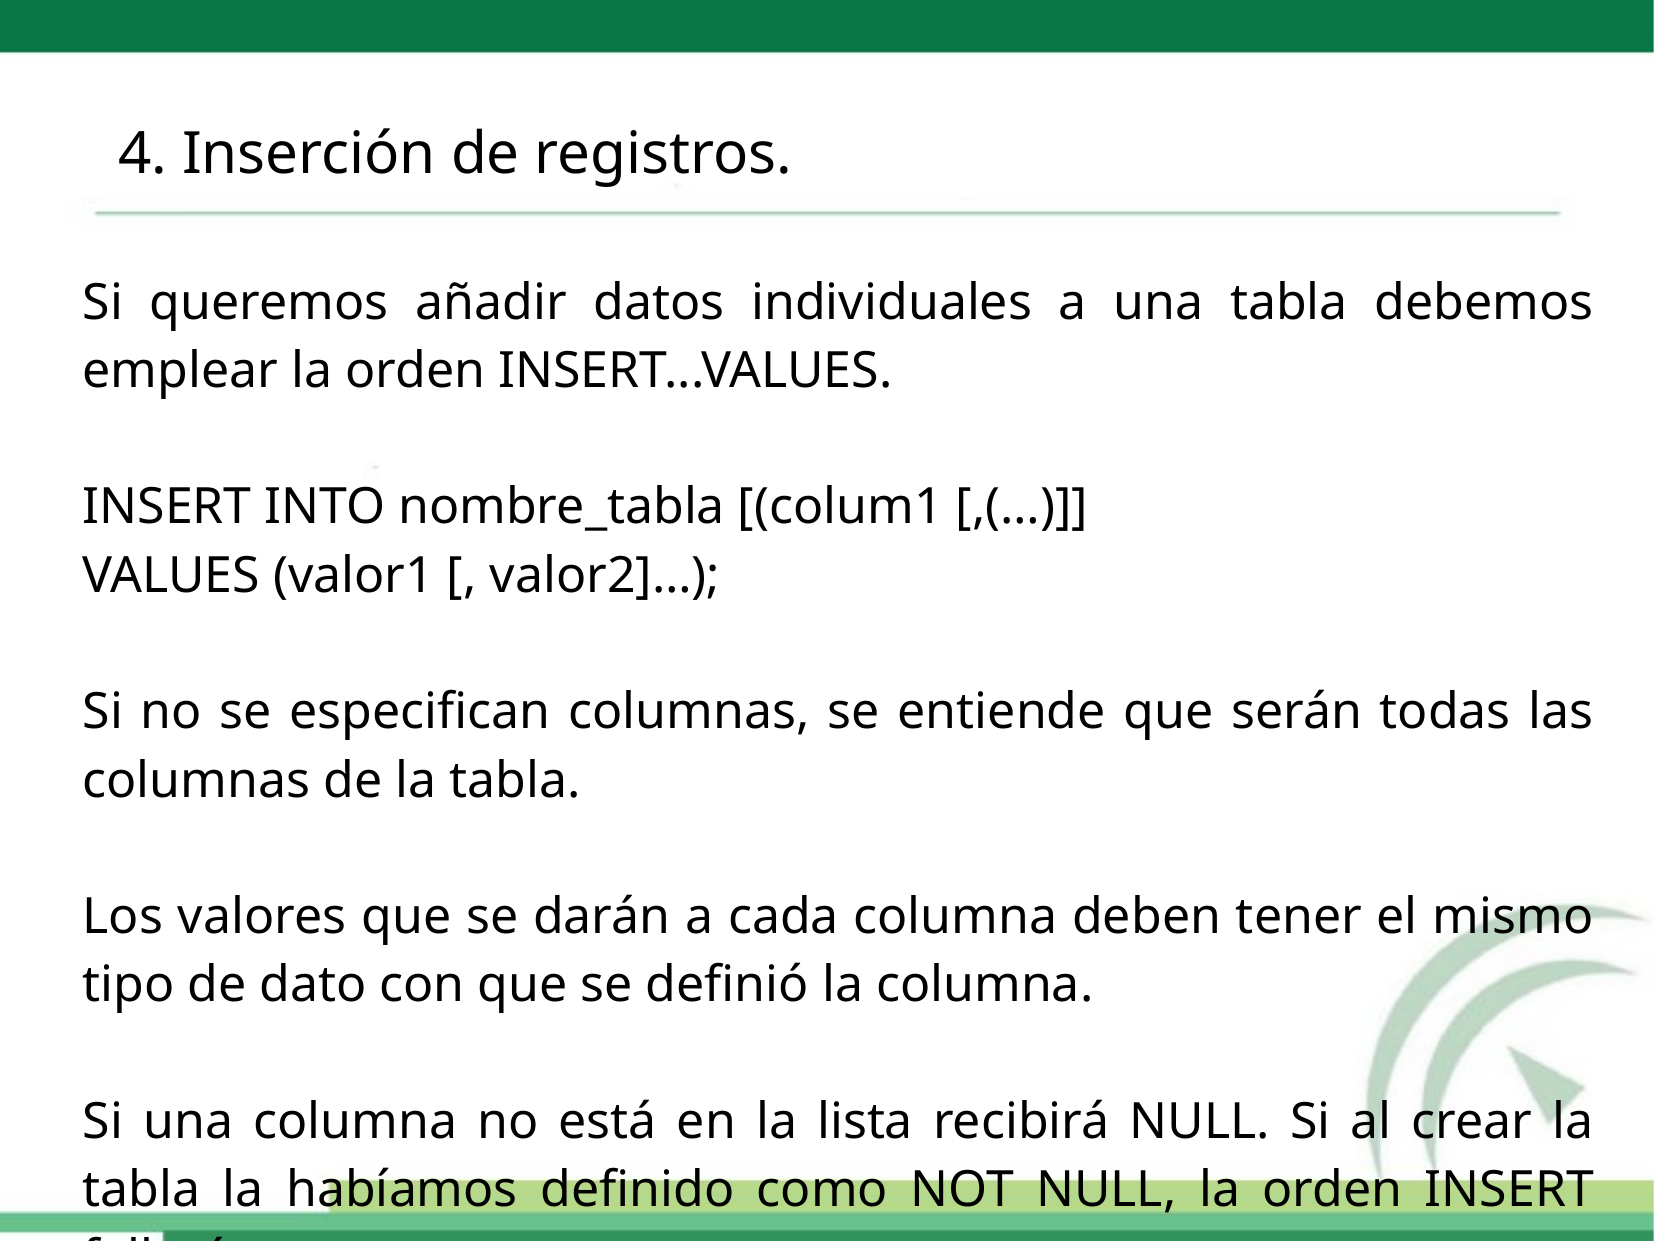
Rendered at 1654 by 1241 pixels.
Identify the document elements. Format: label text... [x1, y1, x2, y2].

list Si queremos añadir datos individuales a una tabla debemos emplear la orden INSERT...VALUES. INSERT INTO nombre_tabla [(colum1 [,(…)]] VALUES (valor1 [, valor2]…); Si no se especifican columnas, se entiende que serán todas las columnas de la tabla. Los valores que se darán a cada columna deben tener el mismo tipo de dato con que se definió la columna. Si una columna no está en la lista recibirá NULL. Si al crear la tabla la habíamos definido como NOT NULL, la orden INSERT fallará. [82, 265, 1595, 1157]
picture [0, 0, 1654, 1241]
title 4. Inserción de registros. [118, 46, 1654, 254]
